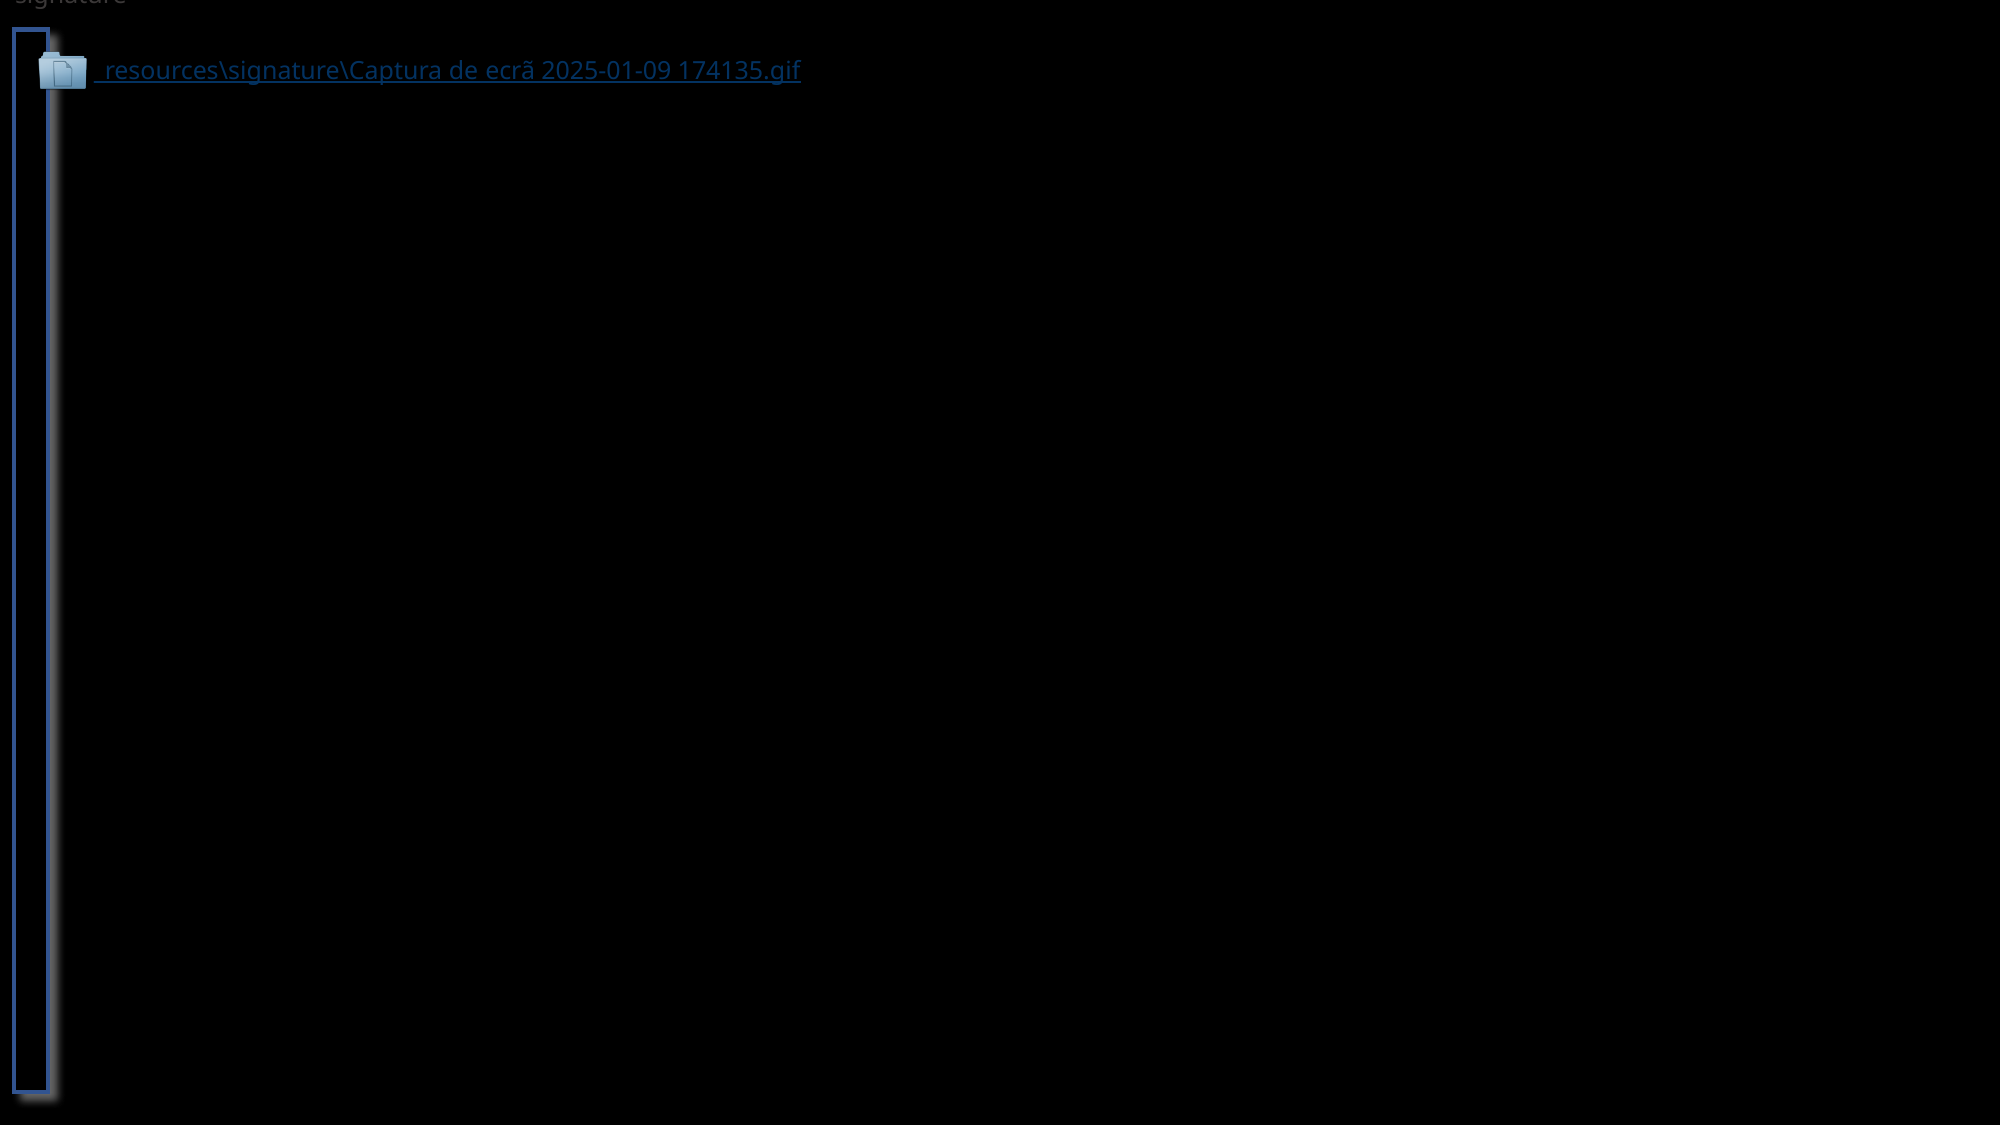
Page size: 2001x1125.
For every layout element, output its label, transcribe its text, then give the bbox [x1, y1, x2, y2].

text_box [14, 29, 49, 1093]
picture [38, 44, 87, 95]
text_box _resources\signature\Captura de ecrã 2025-01-09 174135.gif [93, 83, 801, 89]
text_box _resources\signature\Captura de ecrã 2025-01-09 174135.gif [93, 54, 801, 81]
